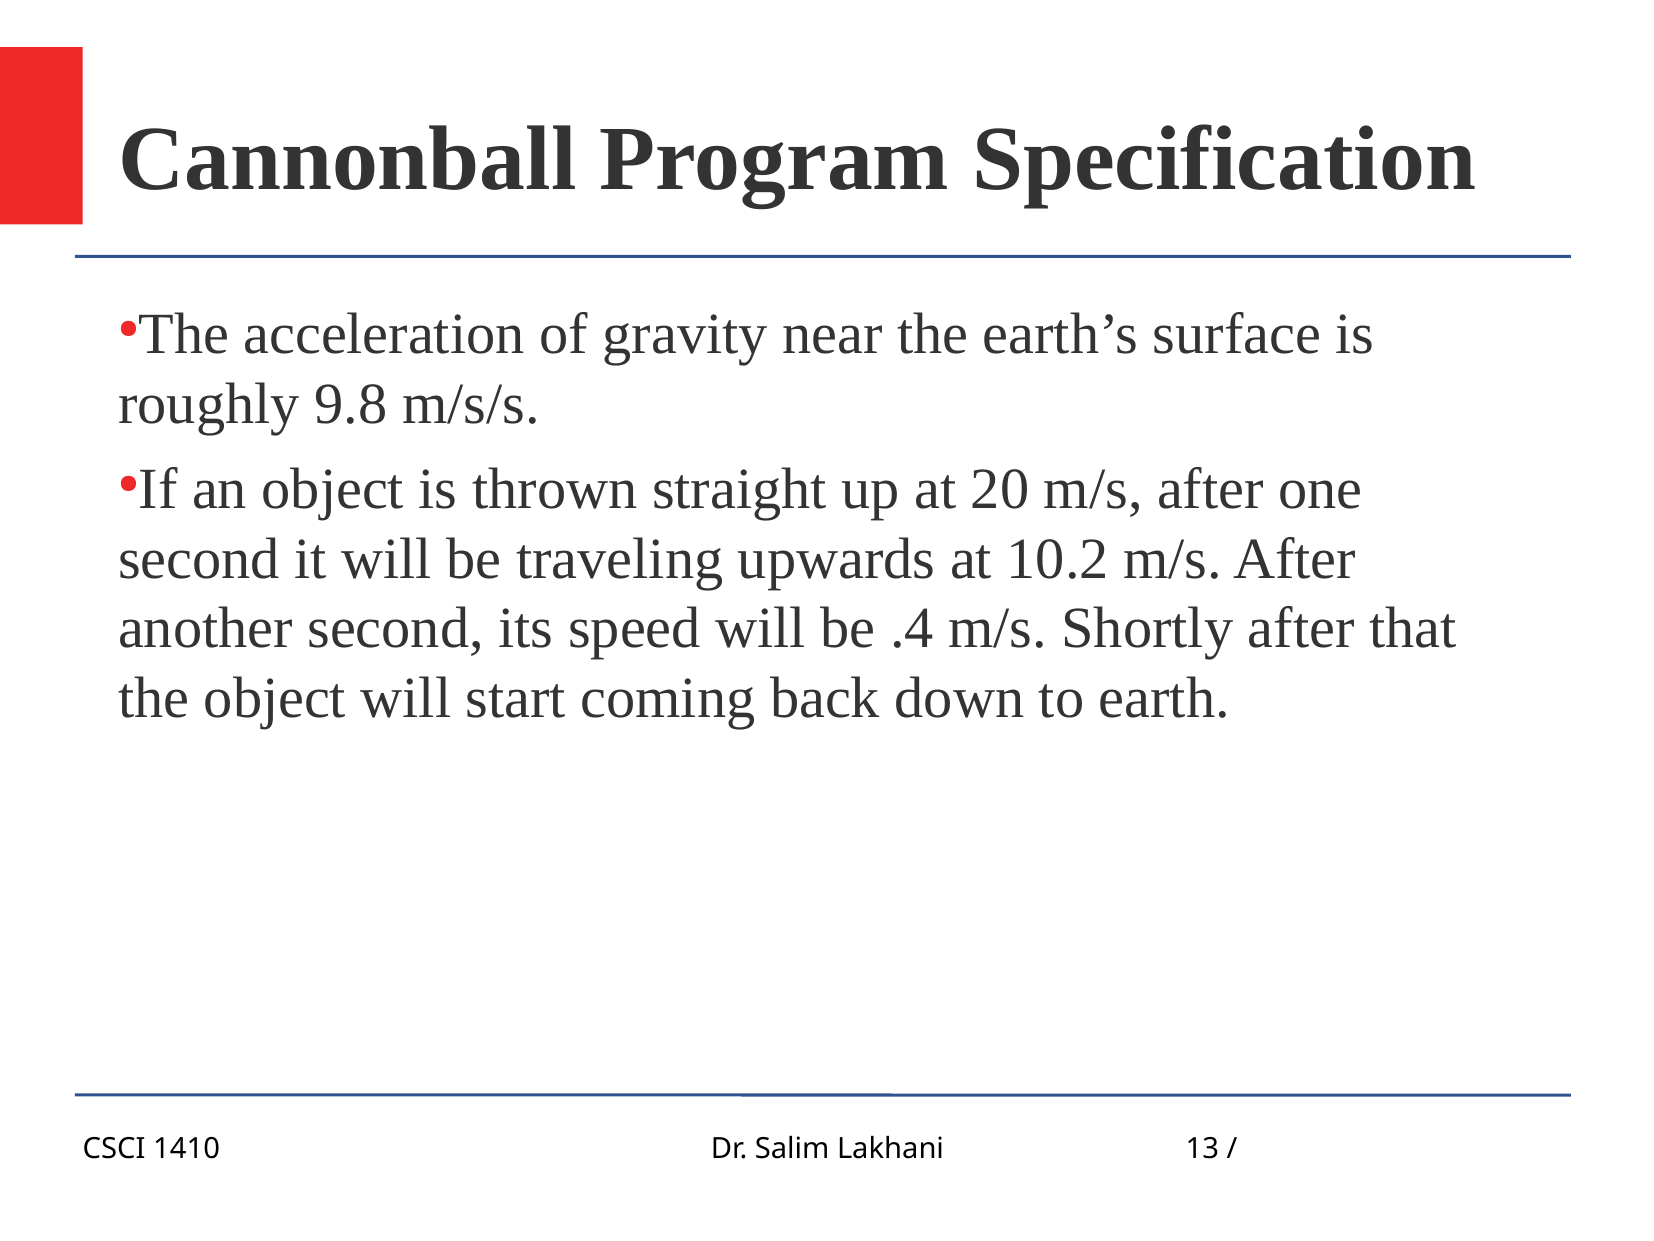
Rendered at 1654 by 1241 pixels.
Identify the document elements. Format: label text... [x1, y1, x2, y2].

title Cannonball Program Specification [118, 49, 1571, 257]
text_box Dr. Salim Lakhani [565, 1129, 1090, 1216]
text_box CSCI 1410 [82, 1129, 468, 1216]
list The acceleration of gravity near the earth’s surface is roughly 9.8 m/s/s. If an object is thrown straight up at 20 m/s, after one second it will be traveling upwards at 10.2 m/s. After another second, its speed will be .4 m/s. Shortly after that the object will start coming back down to earth. [118, 295, 1536, 1080]
text_box / [1185, 1129, 1571, 1216]
